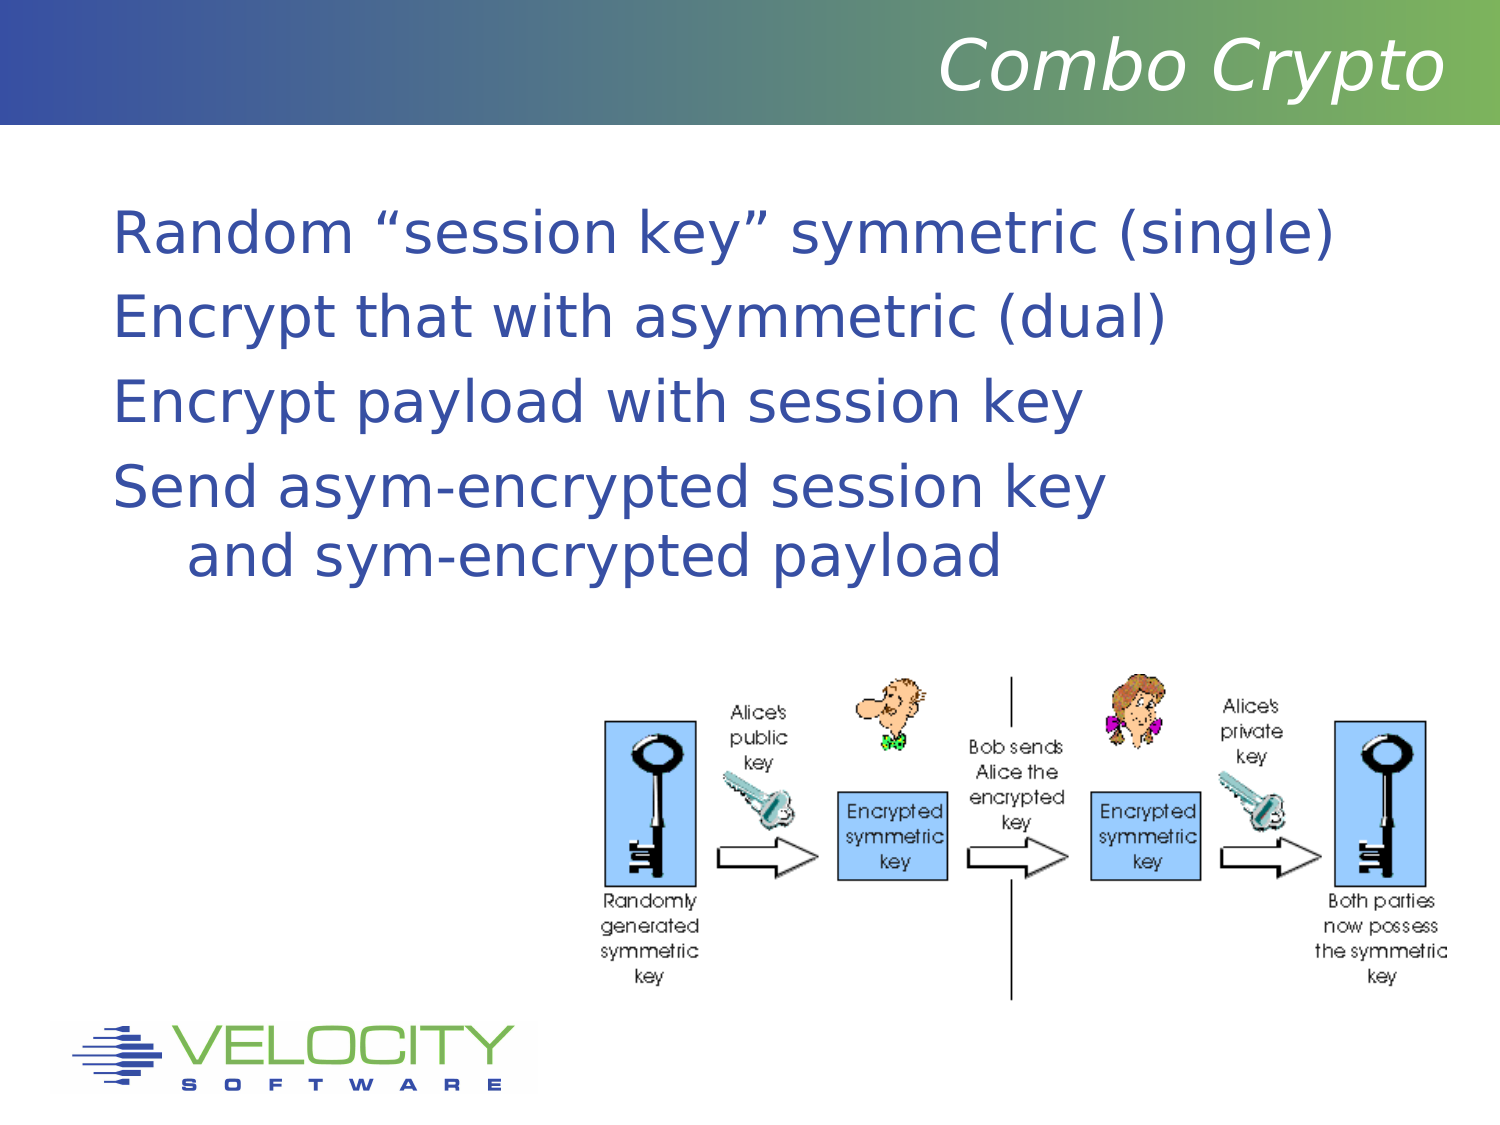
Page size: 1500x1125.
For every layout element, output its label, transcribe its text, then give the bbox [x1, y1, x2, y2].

picture [600, 674, 1447, 1002]
picture [50, 1021, 538, 1094]
title Combo Crypto [62, 12, 1463, 113]
list Random “session key” symmetric (single) Encrypt that with asymmetric (dual) Encrypt payload with session key Send asym-encrypted session key and sym-encrypted payload [70, 187, 1438, 856]
